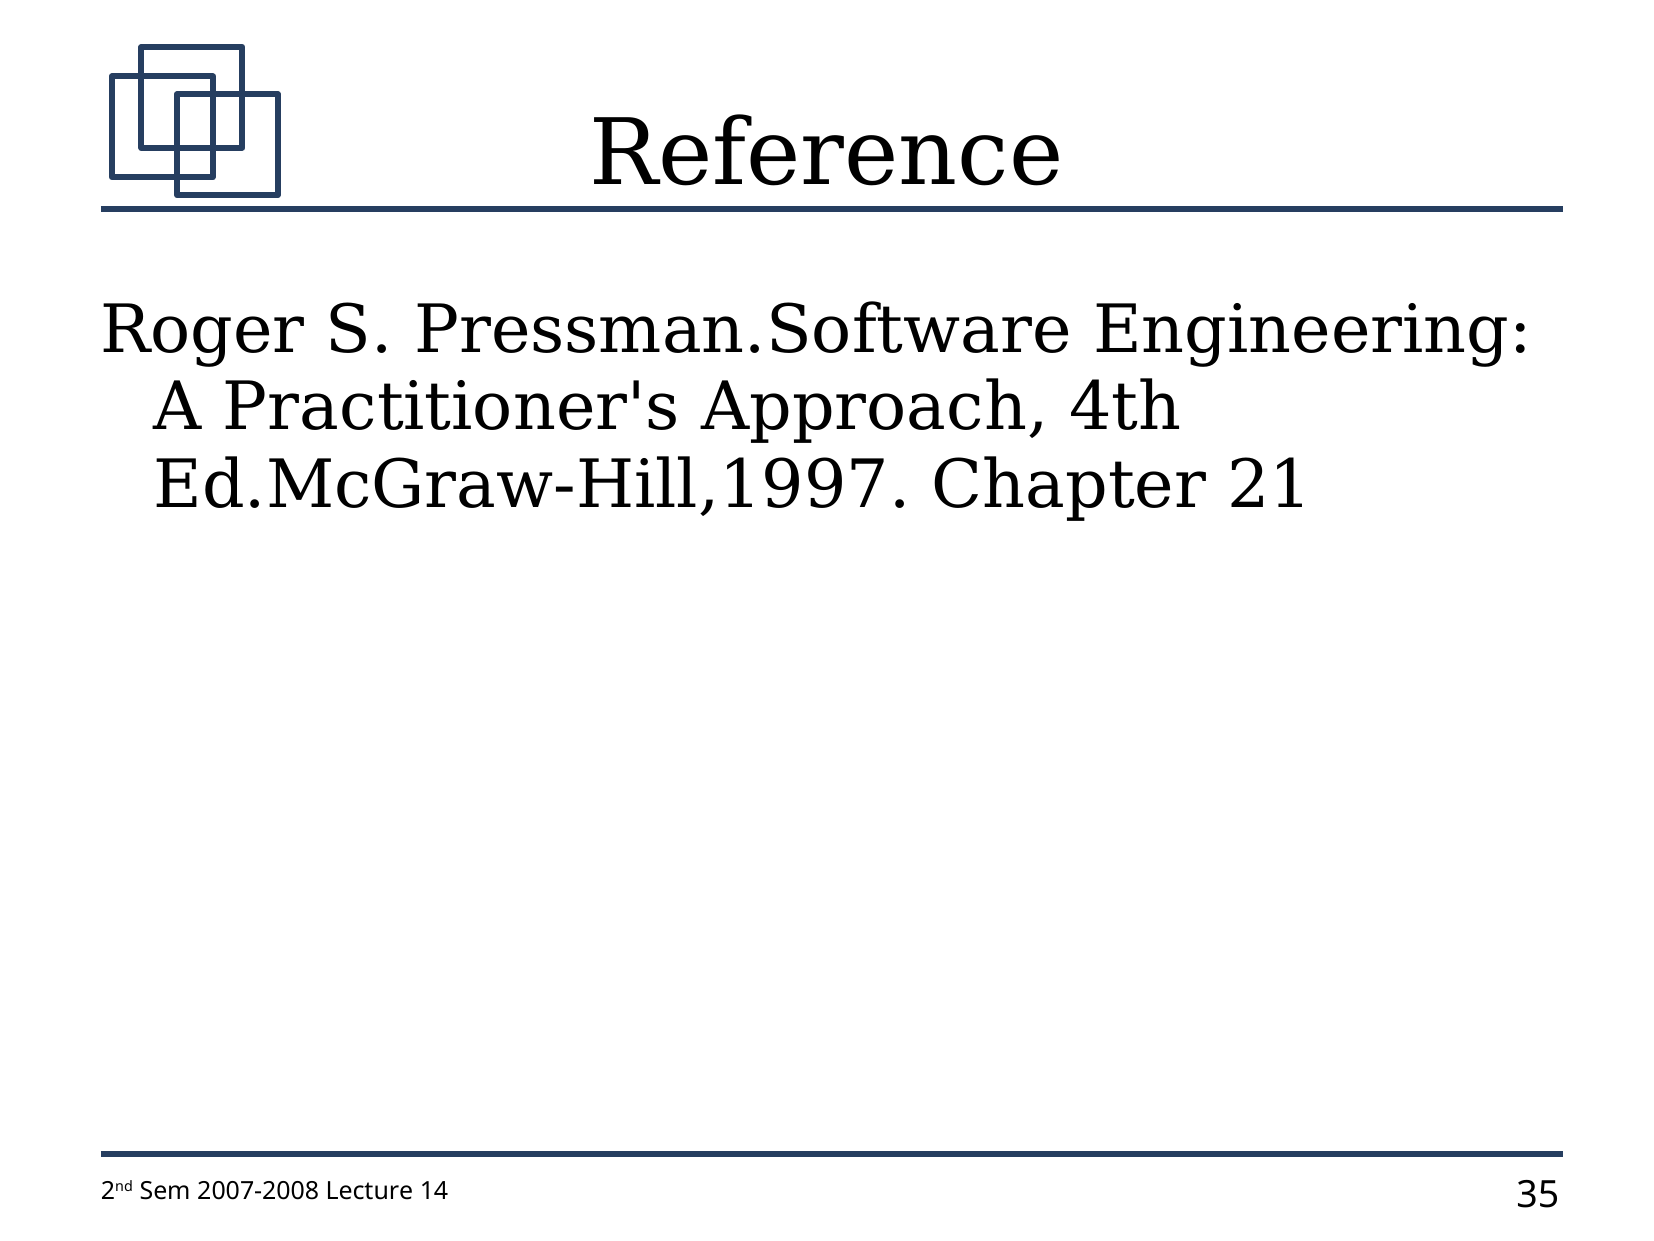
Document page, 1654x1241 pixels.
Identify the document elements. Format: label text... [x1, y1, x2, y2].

list Roger S. Pressman.Software Engineering: A Practitioner's Approach, 4th Ed.McGraw-Hill,1997. Chapter 21 [82, 290, 1571, 1109]
title Reference [82, 49, 1571, 257]
